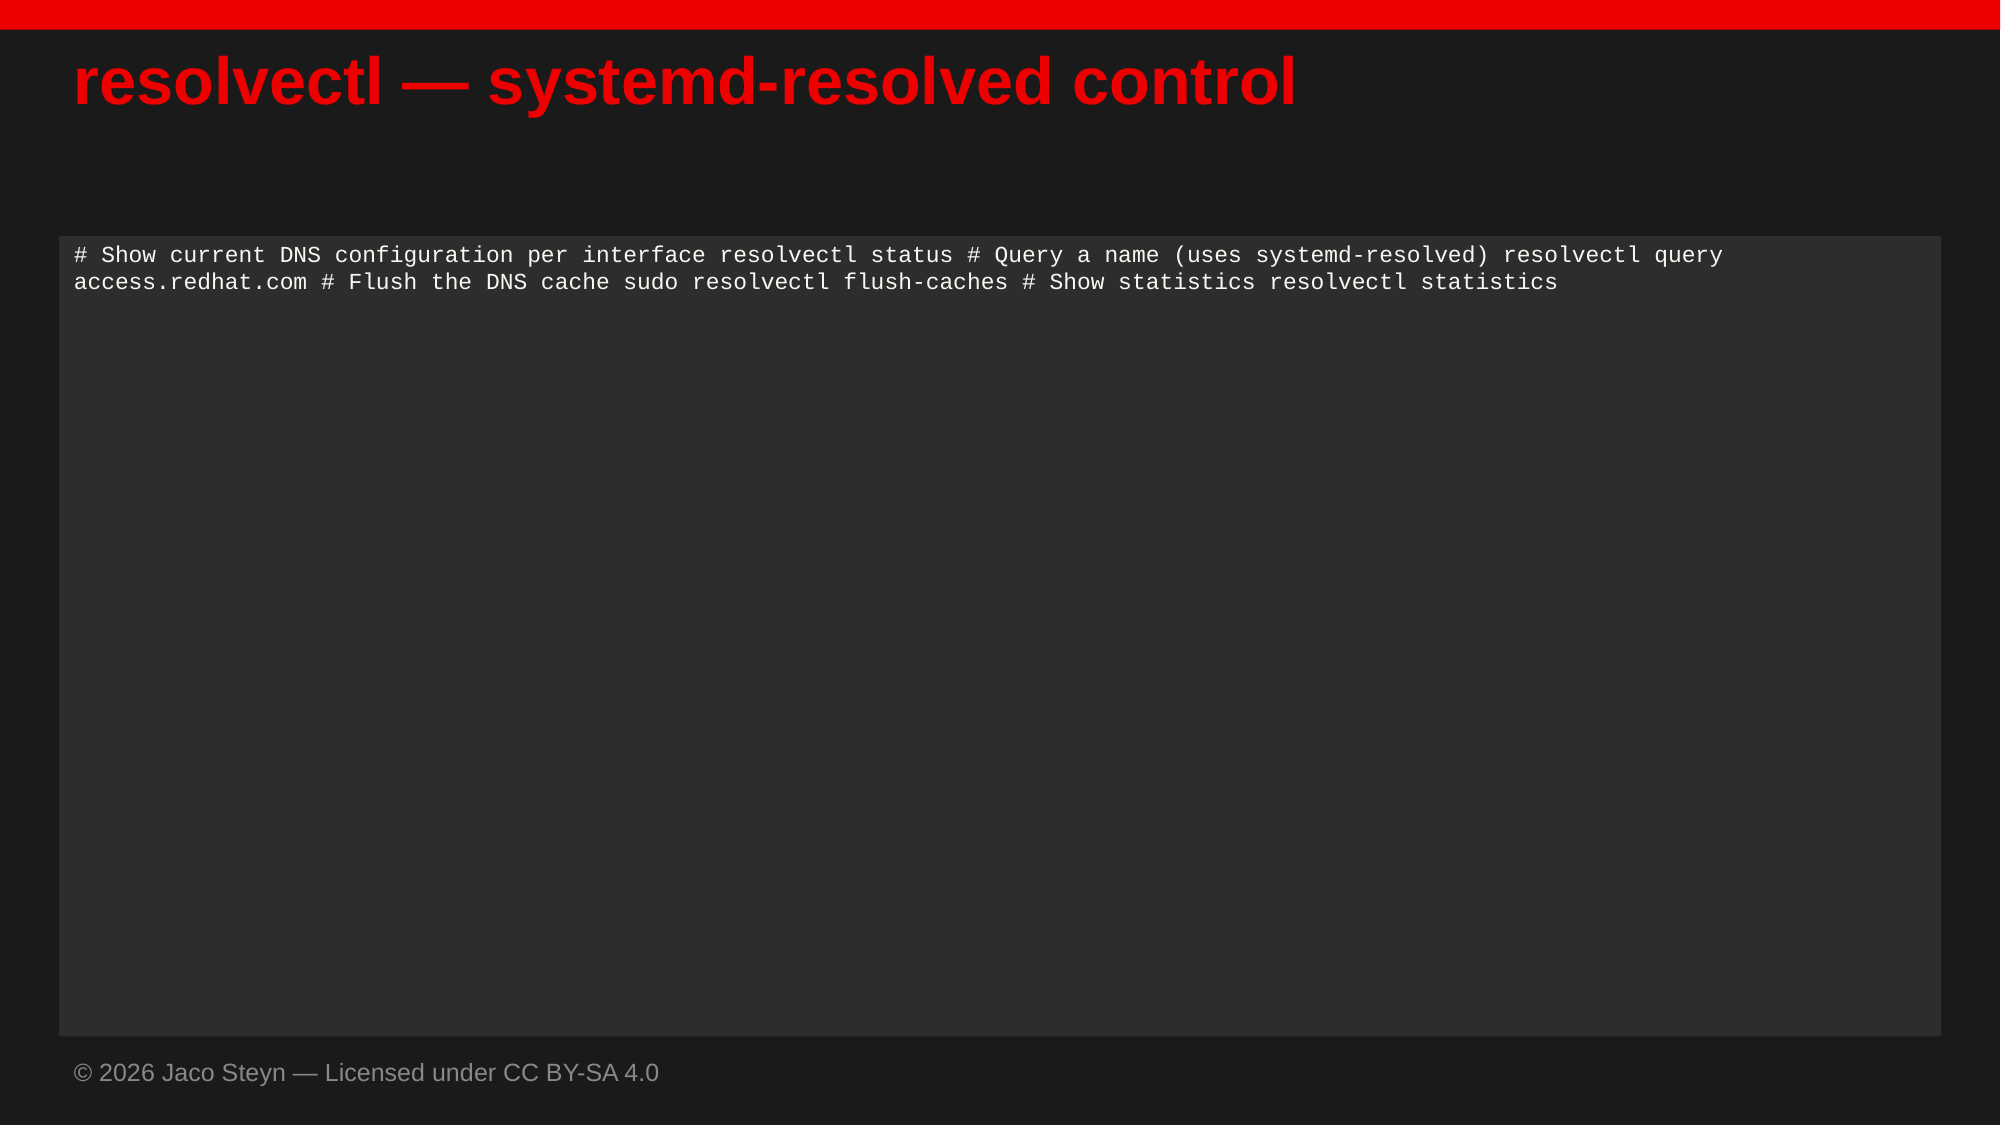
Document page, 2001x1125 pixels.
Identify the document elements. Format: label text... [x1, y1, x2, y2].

text_box # Show current DNS configuration per interface resolvectl status # Query a name (uses systemd-resolved) resolvectl query access.redhat.com # Flush the DNS cache sudo resolvectl flush-caches # Show statistics resolvectl statistics [59, 236, 1942, 1037]
text_box [0, 0, 2001, 30]
text_box © 2026 Jaco Steyn — Licensed under CC BY-SA 4.0 [59, 1051, 1942, 1093]
text_box resolvectl — systemd-resolved control [59, 36, 1942, 208]
